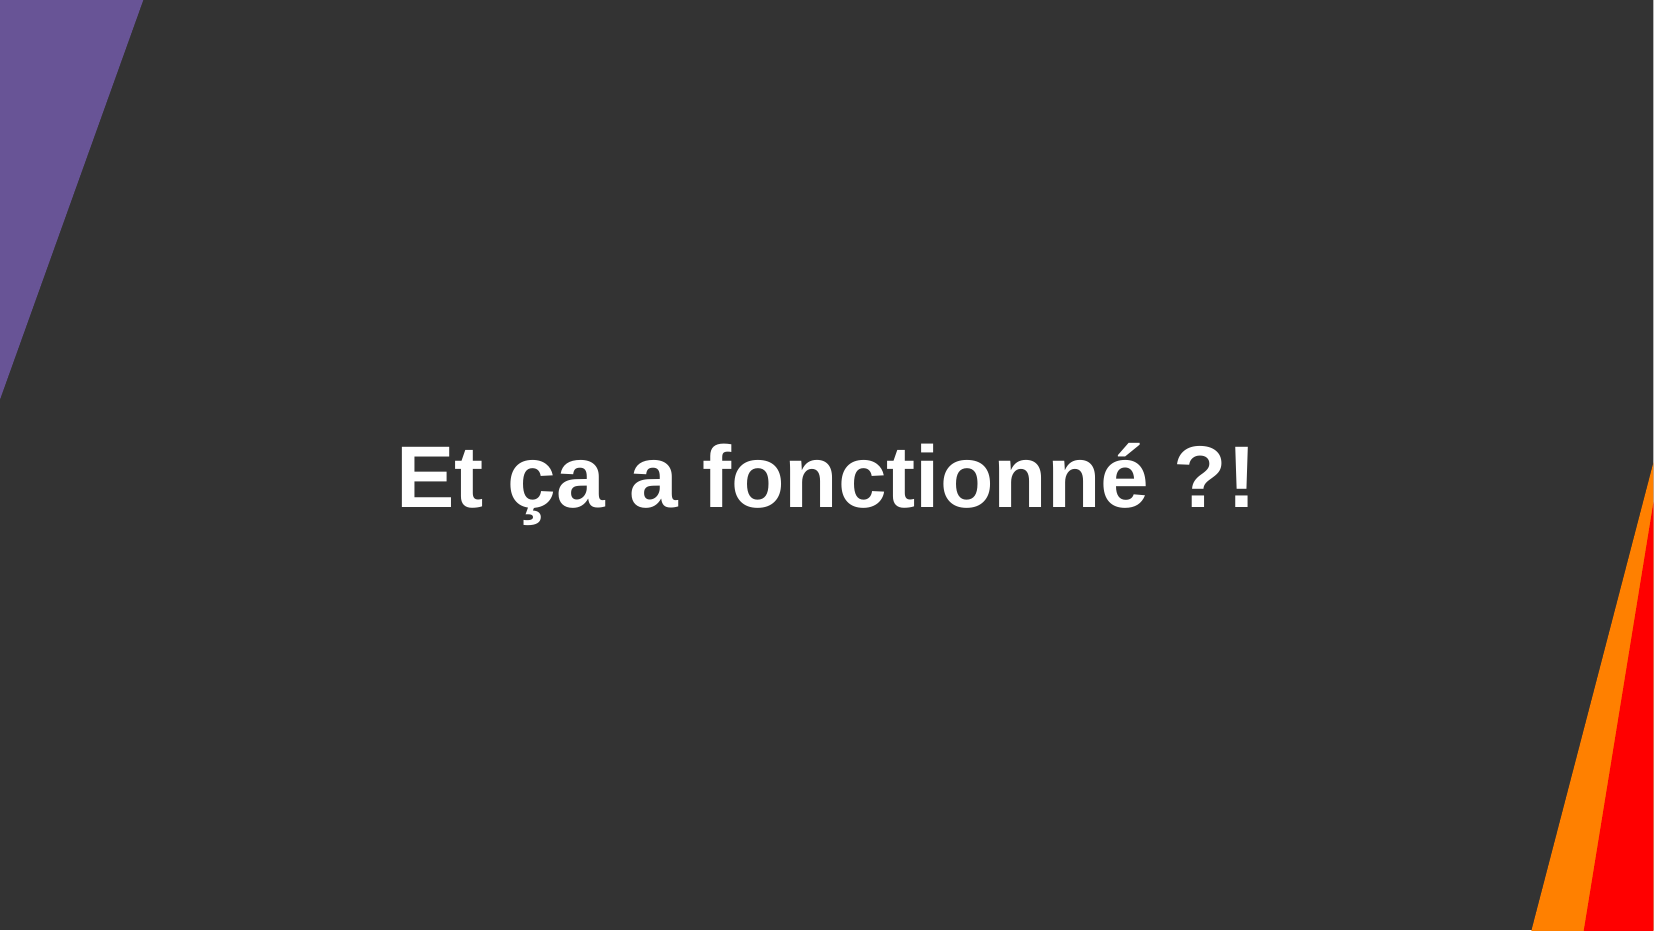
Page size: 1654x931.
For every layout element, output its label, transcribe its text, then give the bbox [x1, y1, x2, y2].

title Et ça a fonctionné ?! [31, 428, 1622, 527]
text_box [1531, 460, 1654, 931]
text_box [0, 0, 144, 400]
